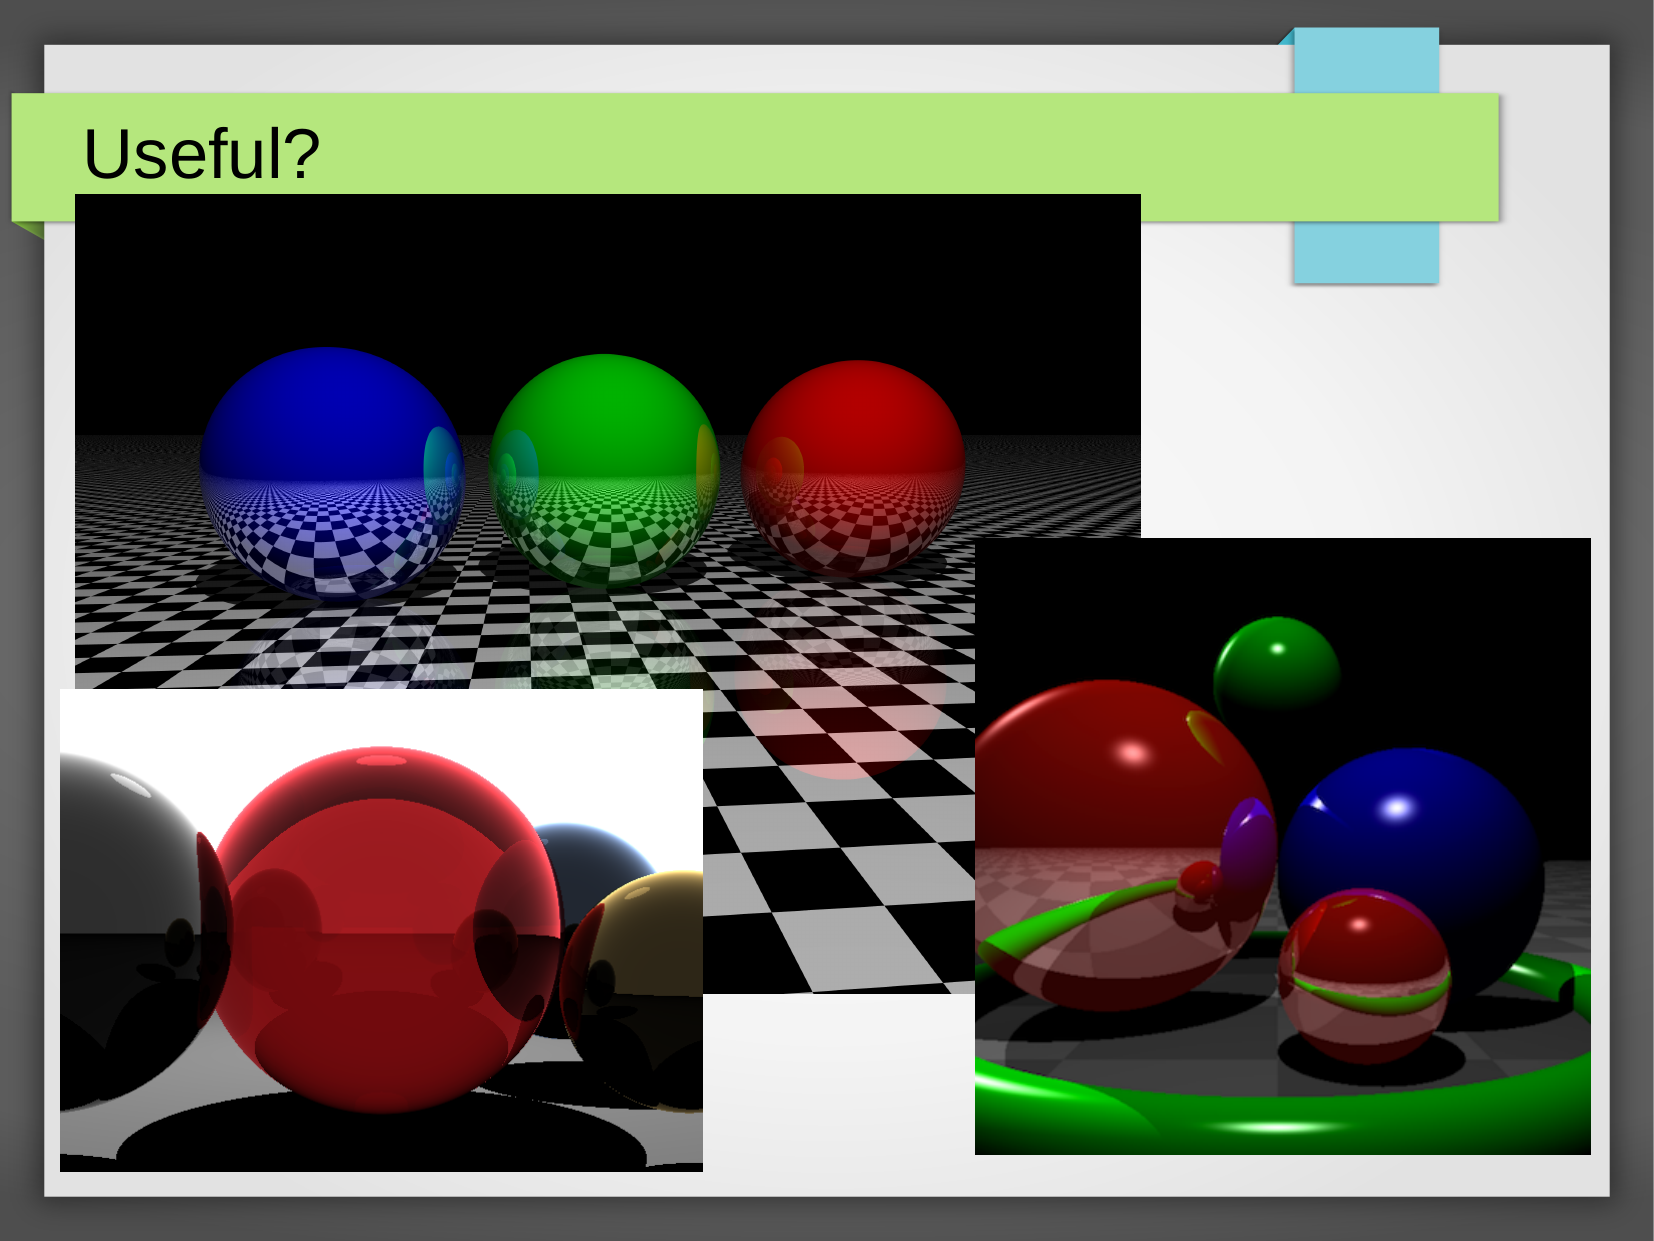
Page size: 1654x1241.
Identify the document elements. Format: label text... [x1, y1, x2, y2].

picture [0, 0, 1654, 1241]
title Useful? [82, 94, 1264, 213]
